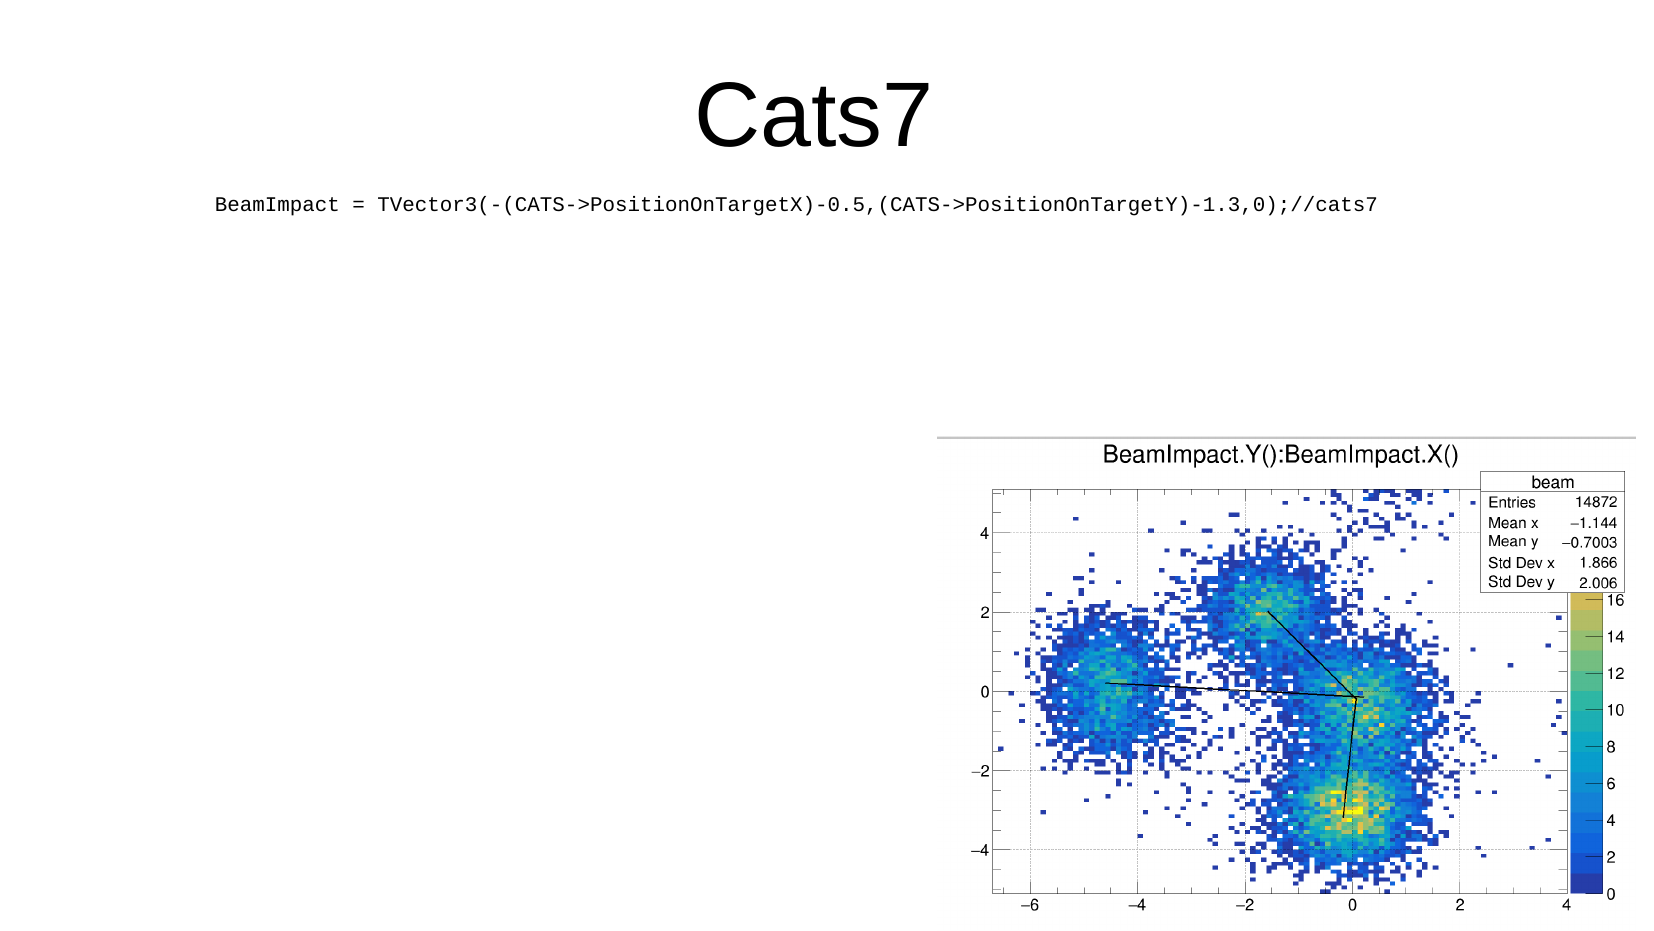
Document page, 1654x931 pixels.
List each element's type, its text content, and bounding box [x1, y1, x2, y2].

title Cats7 [82, 37, 1571, 193]
text_box BeamImpact = TVector3(-(CATS->PositionOnTargetX)-0.5,(CATS->PositionOnTargetY)-1.3,0);//cats7 [187, 186, 1393, 226]
picture [937, 436, 1636, 931]
